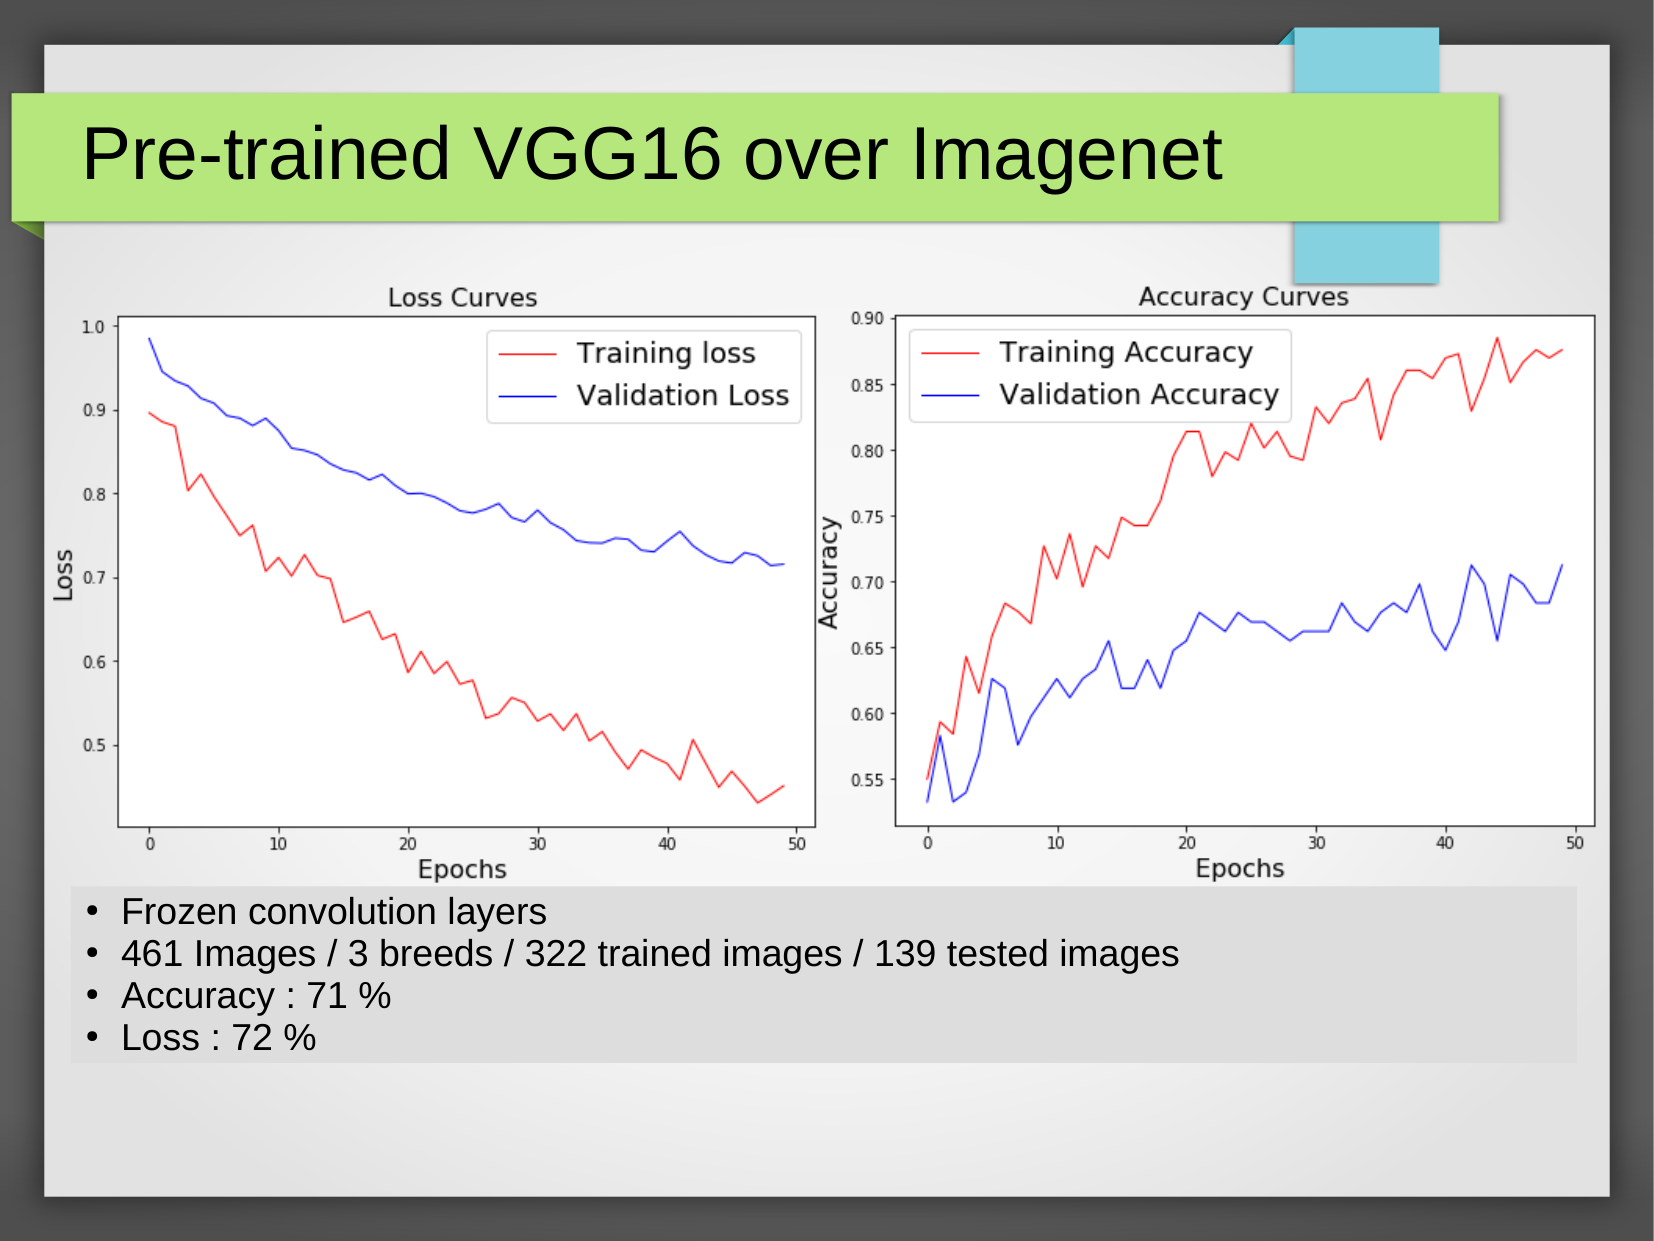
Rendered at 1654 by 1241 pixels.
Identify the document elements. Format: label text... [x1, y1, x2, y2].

picture [0, 0, 1654, 1241]
text_box Frozen convolution layers 461 Images / 3 breeds / 322 trained images / 139 tested images Accuracy : 71 % Loss : 72 % [70, 886, 1577, 1063]
title Pre-trained VGG16 over Imagenet [81, 94, 1263, 213]
